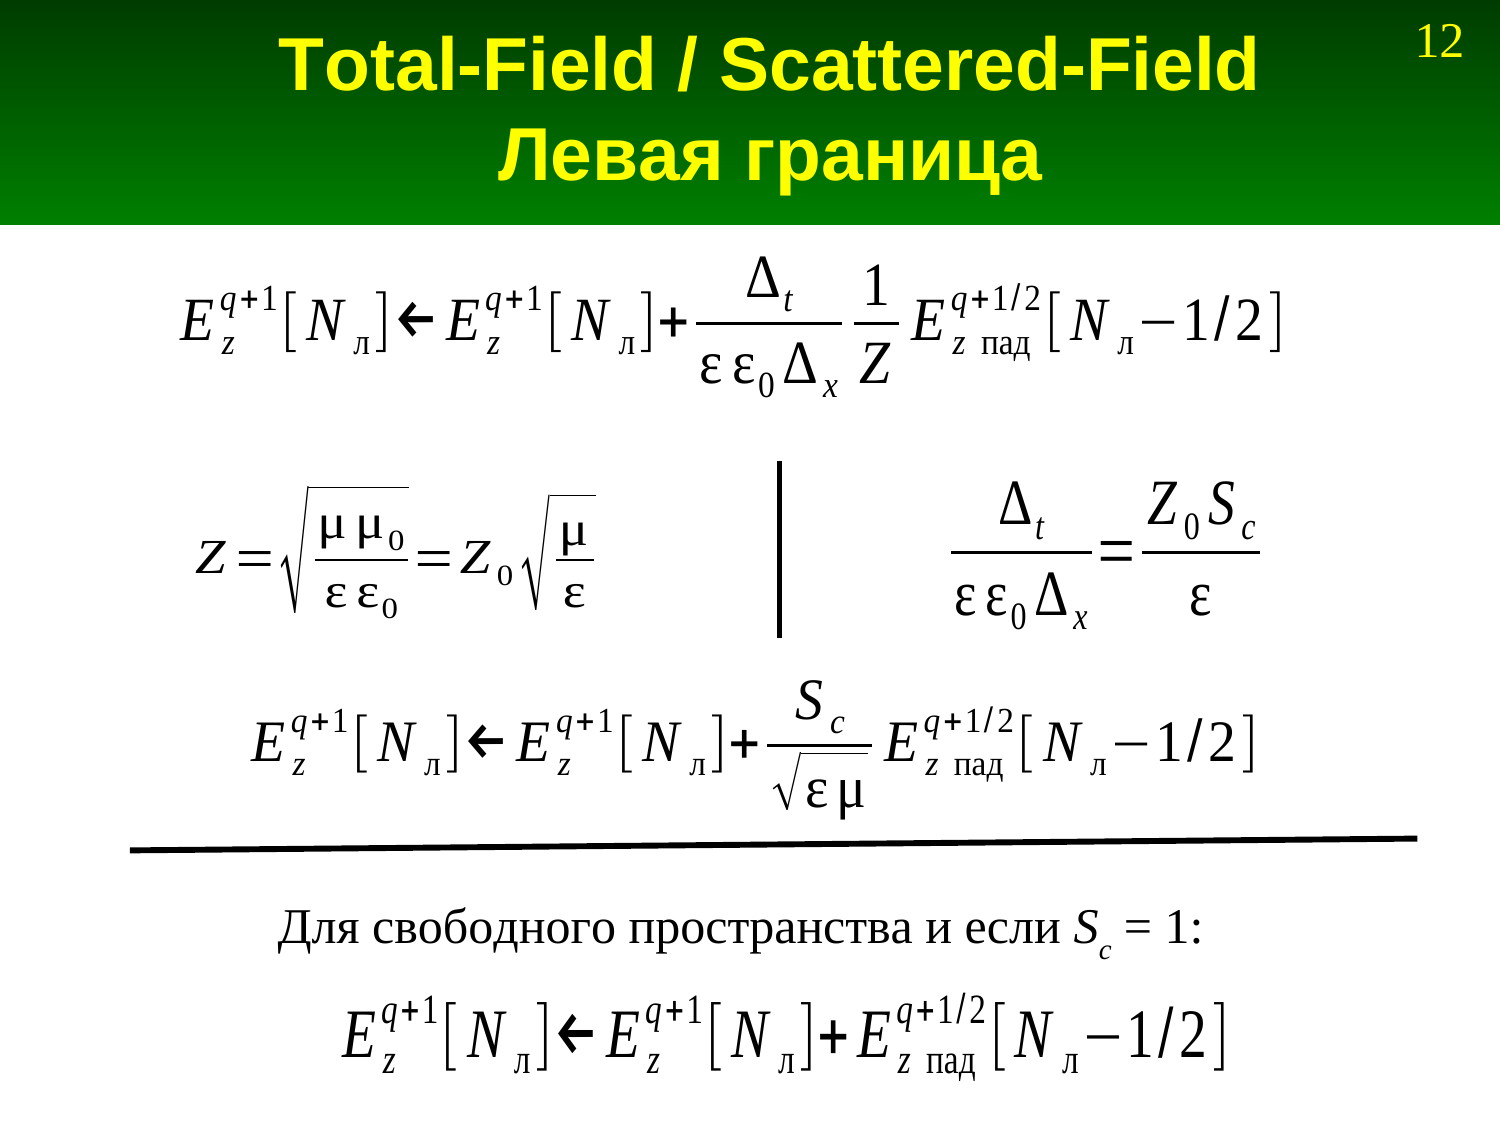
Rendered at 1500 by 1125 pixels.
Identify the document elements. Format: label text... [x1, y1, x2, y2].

title Total-Field / Scattered-Field Левая граница [100, 7, 1441, 204]
chart [224, 667, 1280, 821]
chart [926, 466, 1285, 638]
chart [314, 986, 1251, 1083]
chart [153, 242, 1307, 405]
chart [169, 484, 620, 625]
text_box Для свободного пространства и если Sc = 1: [262, 885, 1219, 973]
